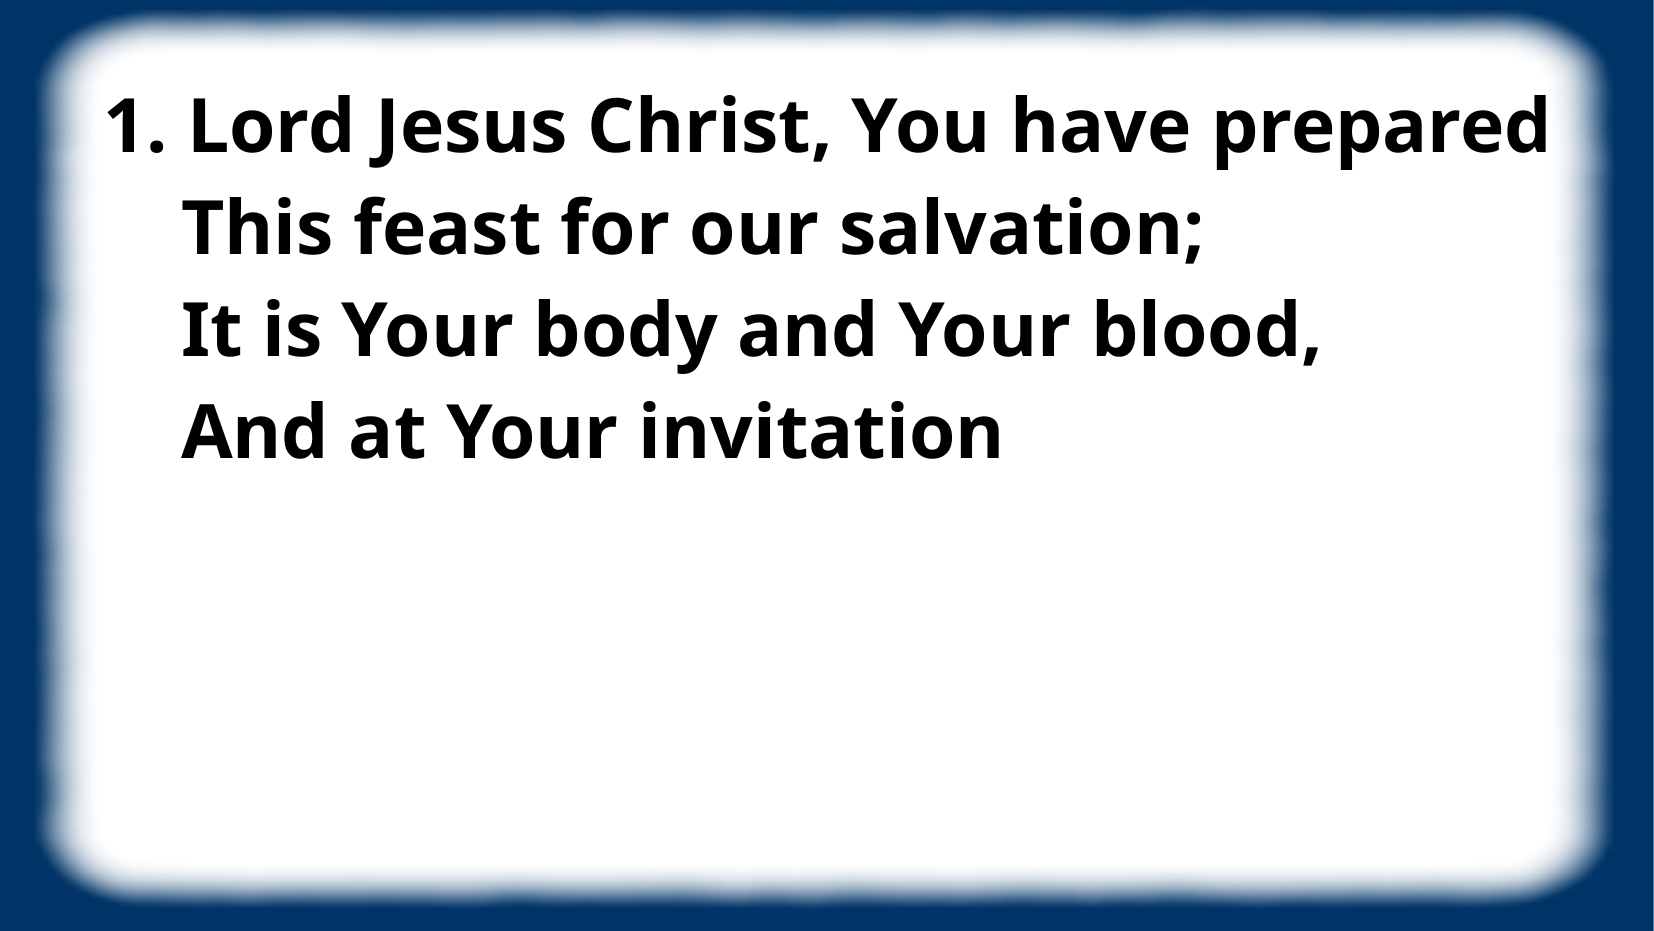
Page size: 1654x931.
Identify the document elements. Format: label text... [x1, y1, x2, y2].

text_box 1. Lord Jesus Christ, You have prepared This feast for our salvation; It is Your body and Your blood, And at Your invitation [88, 64, 1574, 479]
picture [0, 0, 1654, 931]
